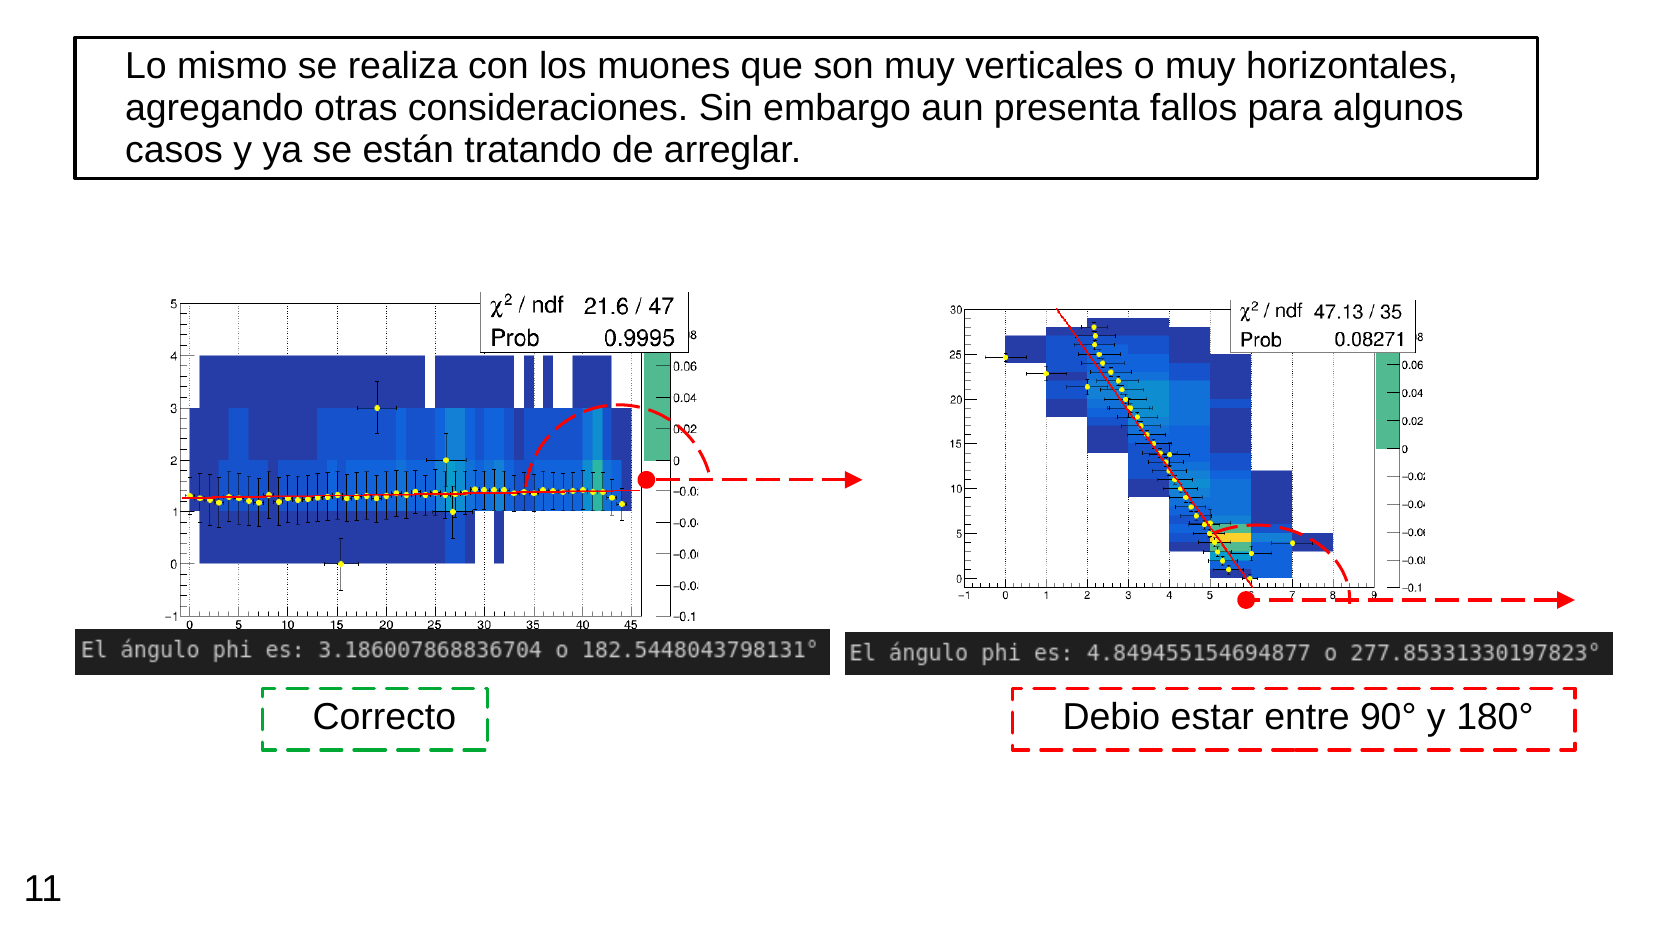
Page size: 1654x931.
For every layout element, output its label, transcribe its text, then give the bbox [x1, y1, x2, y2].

text_box Correcto [262, 688, 488, 751]
picture [845, 632, 1613, 676]
text_box Debio estar entre 90° y 180° [1012, 688, 1576, 751]
text_box Lo mismo se realiza con los muones que son muy verticales o muy horizontales, agregando otras consideraciones. Sin embargo aun presenta fallos para algunos casos y ya se están tratando de arreglar. [75, 37, 1538, 179]
picture [75, 292, 830, 676]
text_box <number> [8, 860, 638, 931]
picture [937, 300, 1425, 600]
